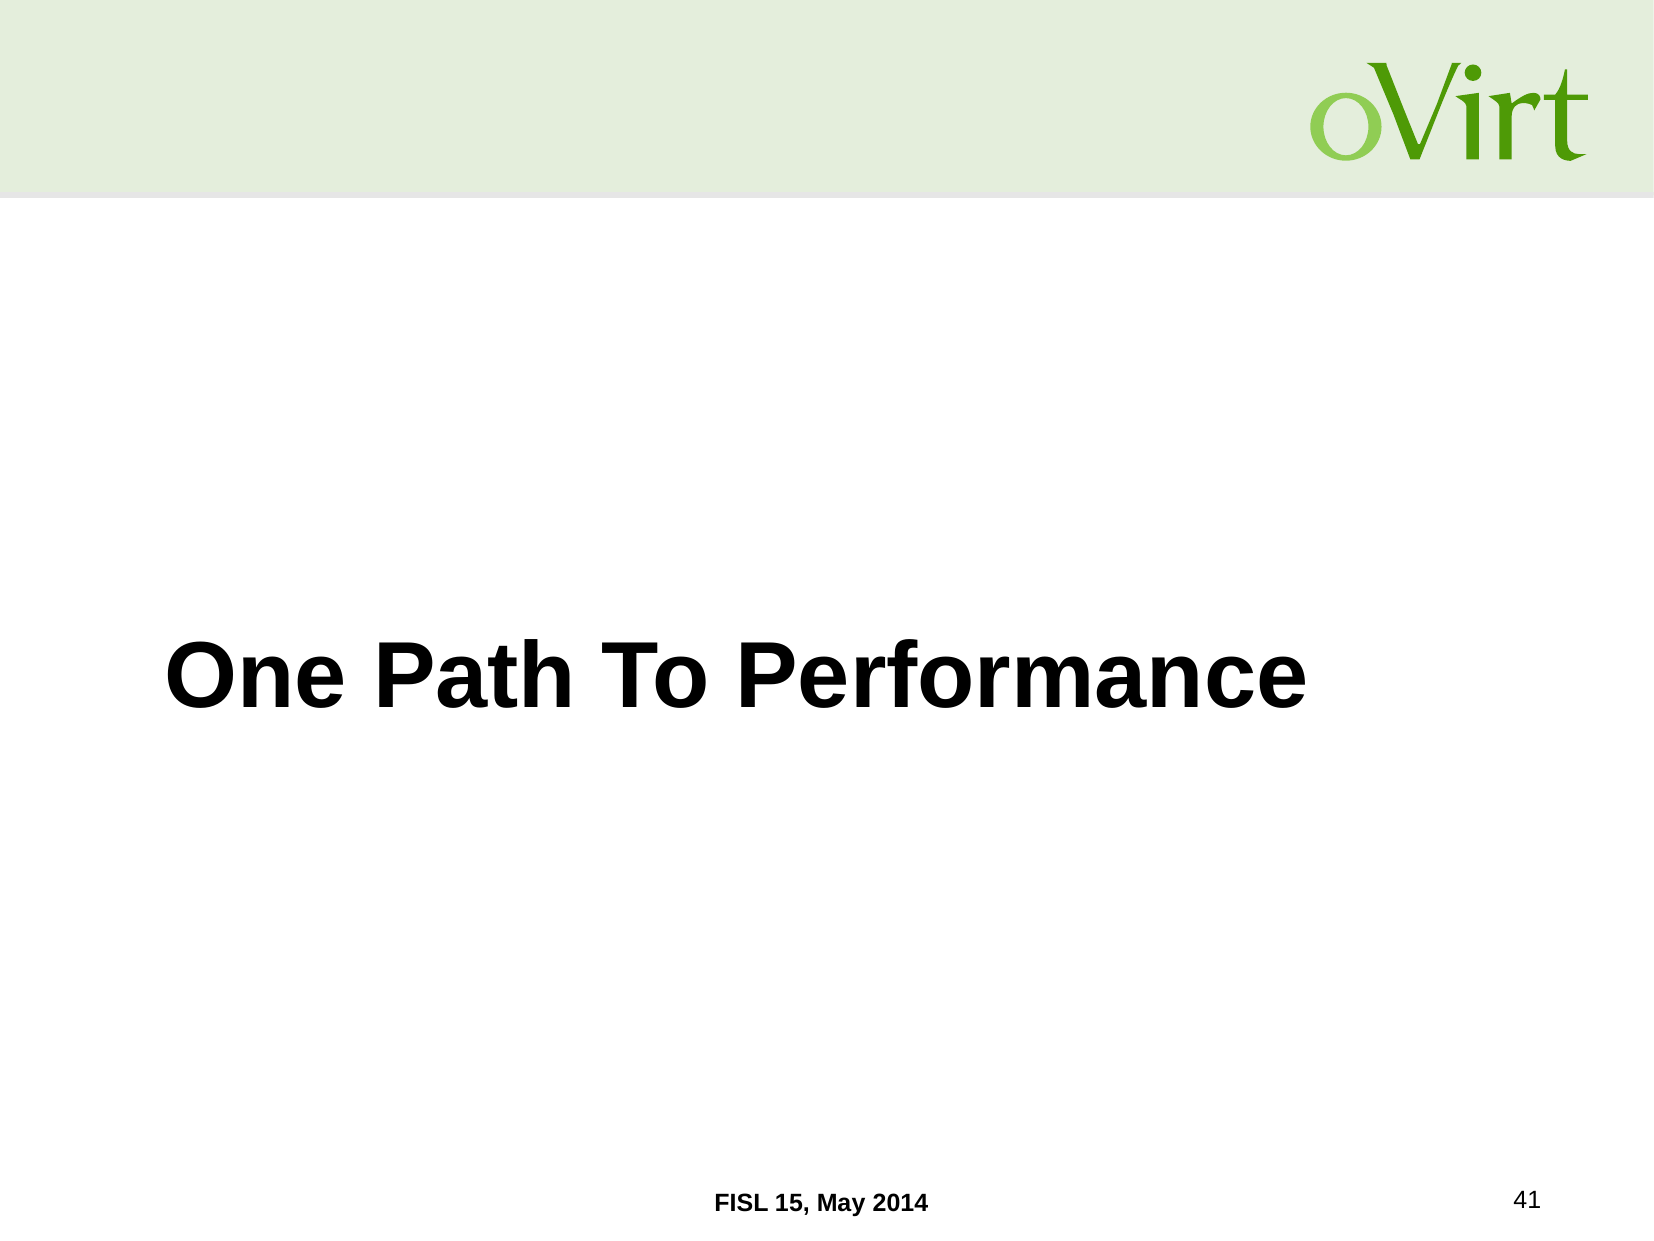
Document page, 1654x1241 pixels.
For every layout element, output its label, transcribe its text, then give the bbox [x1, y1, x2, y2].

text_box One Path To Performance [150, 615, 1654, 750]
